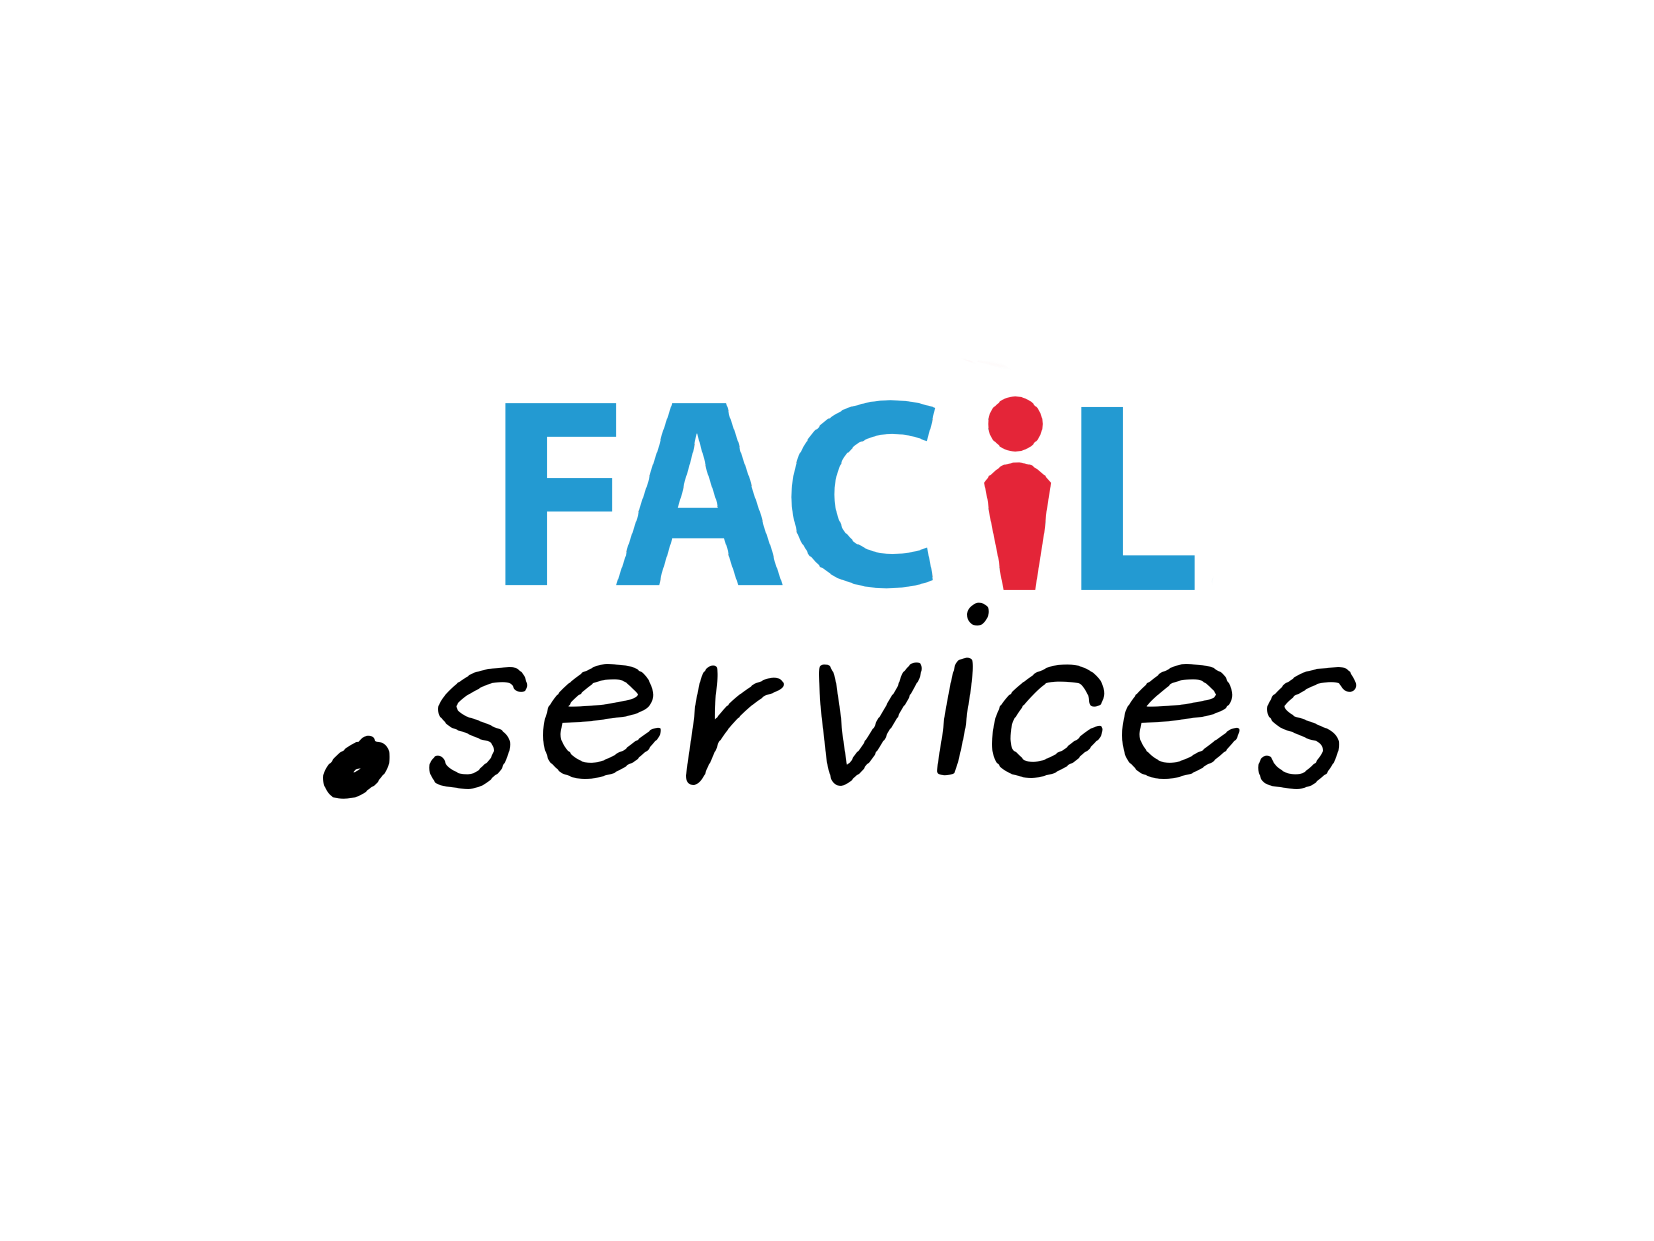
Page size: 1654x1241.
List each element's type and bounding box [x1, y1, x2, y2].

picture [118, 200, 1588, 1028]
